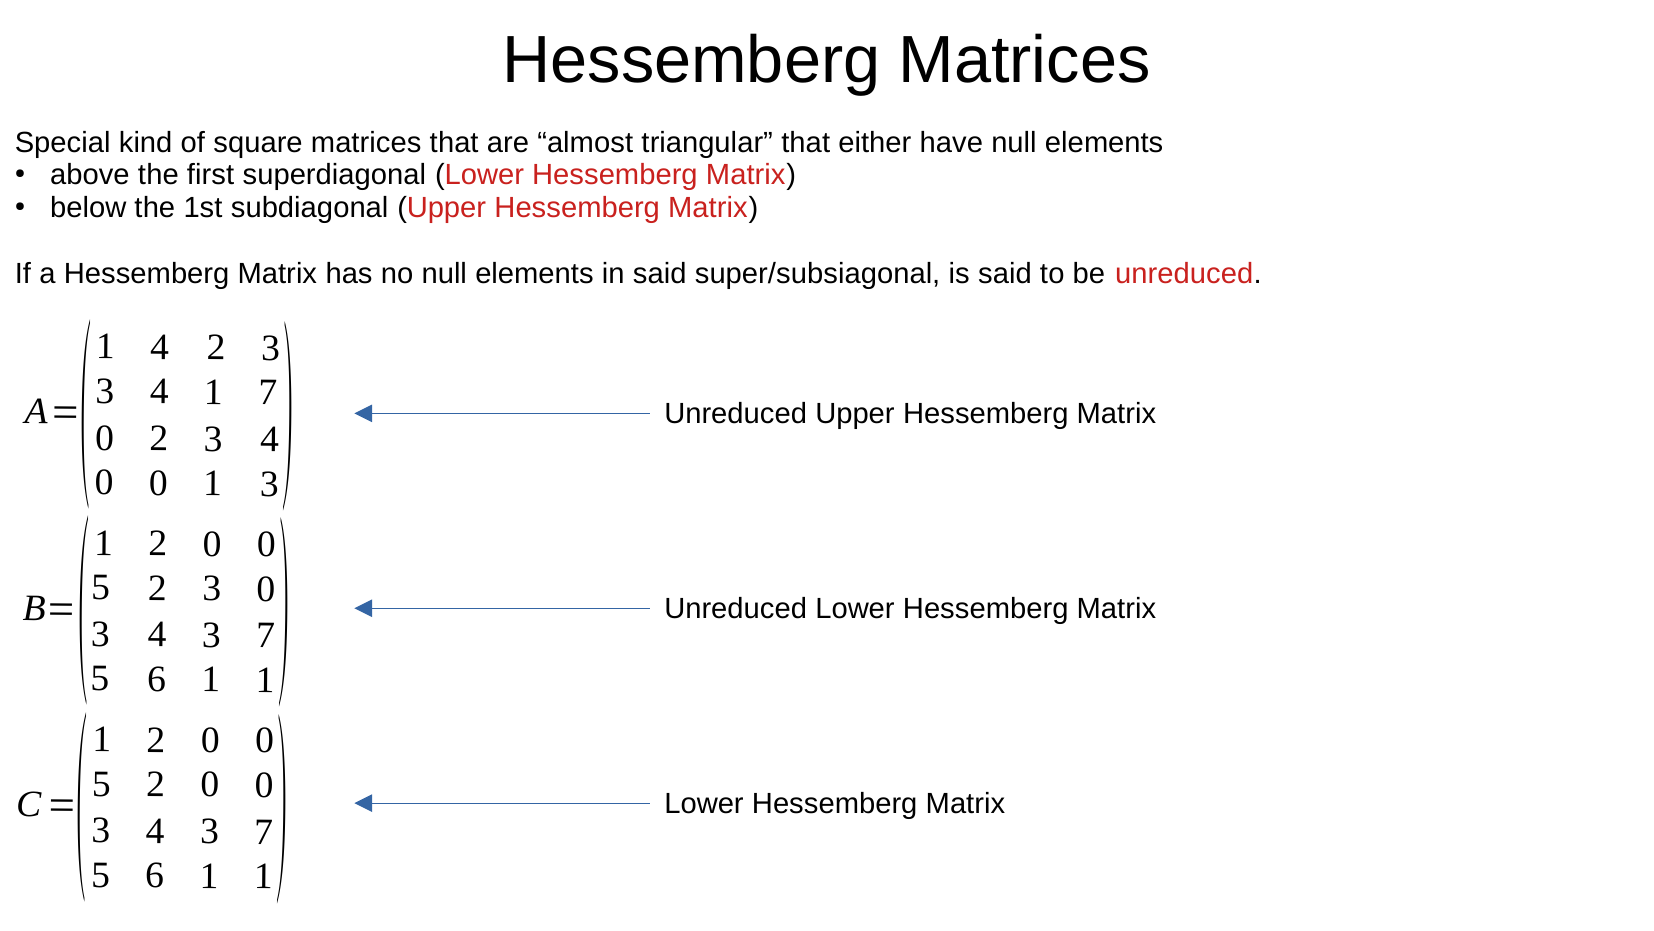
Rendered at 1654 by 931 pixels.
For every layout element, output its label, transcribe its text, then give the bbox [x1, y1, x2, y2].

text_box Unreduced Lower Hessemberg Matrix [649, 584, 1312, 633]
text_box Unreduced Upper Hessemberg Matrix [649, 389, 1312, 438]
text_box Special kind of square matrices that are “almost triangular” that either have null elements above the first superdiagonal (Lower Hessemberg Matrix) below the 1st subdiagonal (Upper Hessemberg Matrix) If a Hessemberg Matrix has no null elements in said super/subsiagonal, is said to be unreduced. [0, 118, 1288, 297]
text_box Lower Hessemberg Matrix [649, 779, 1028, 828]
title Hessemberg Matrices [0, 1, 1654, 119]
chart [5, 316, 305, 907]
